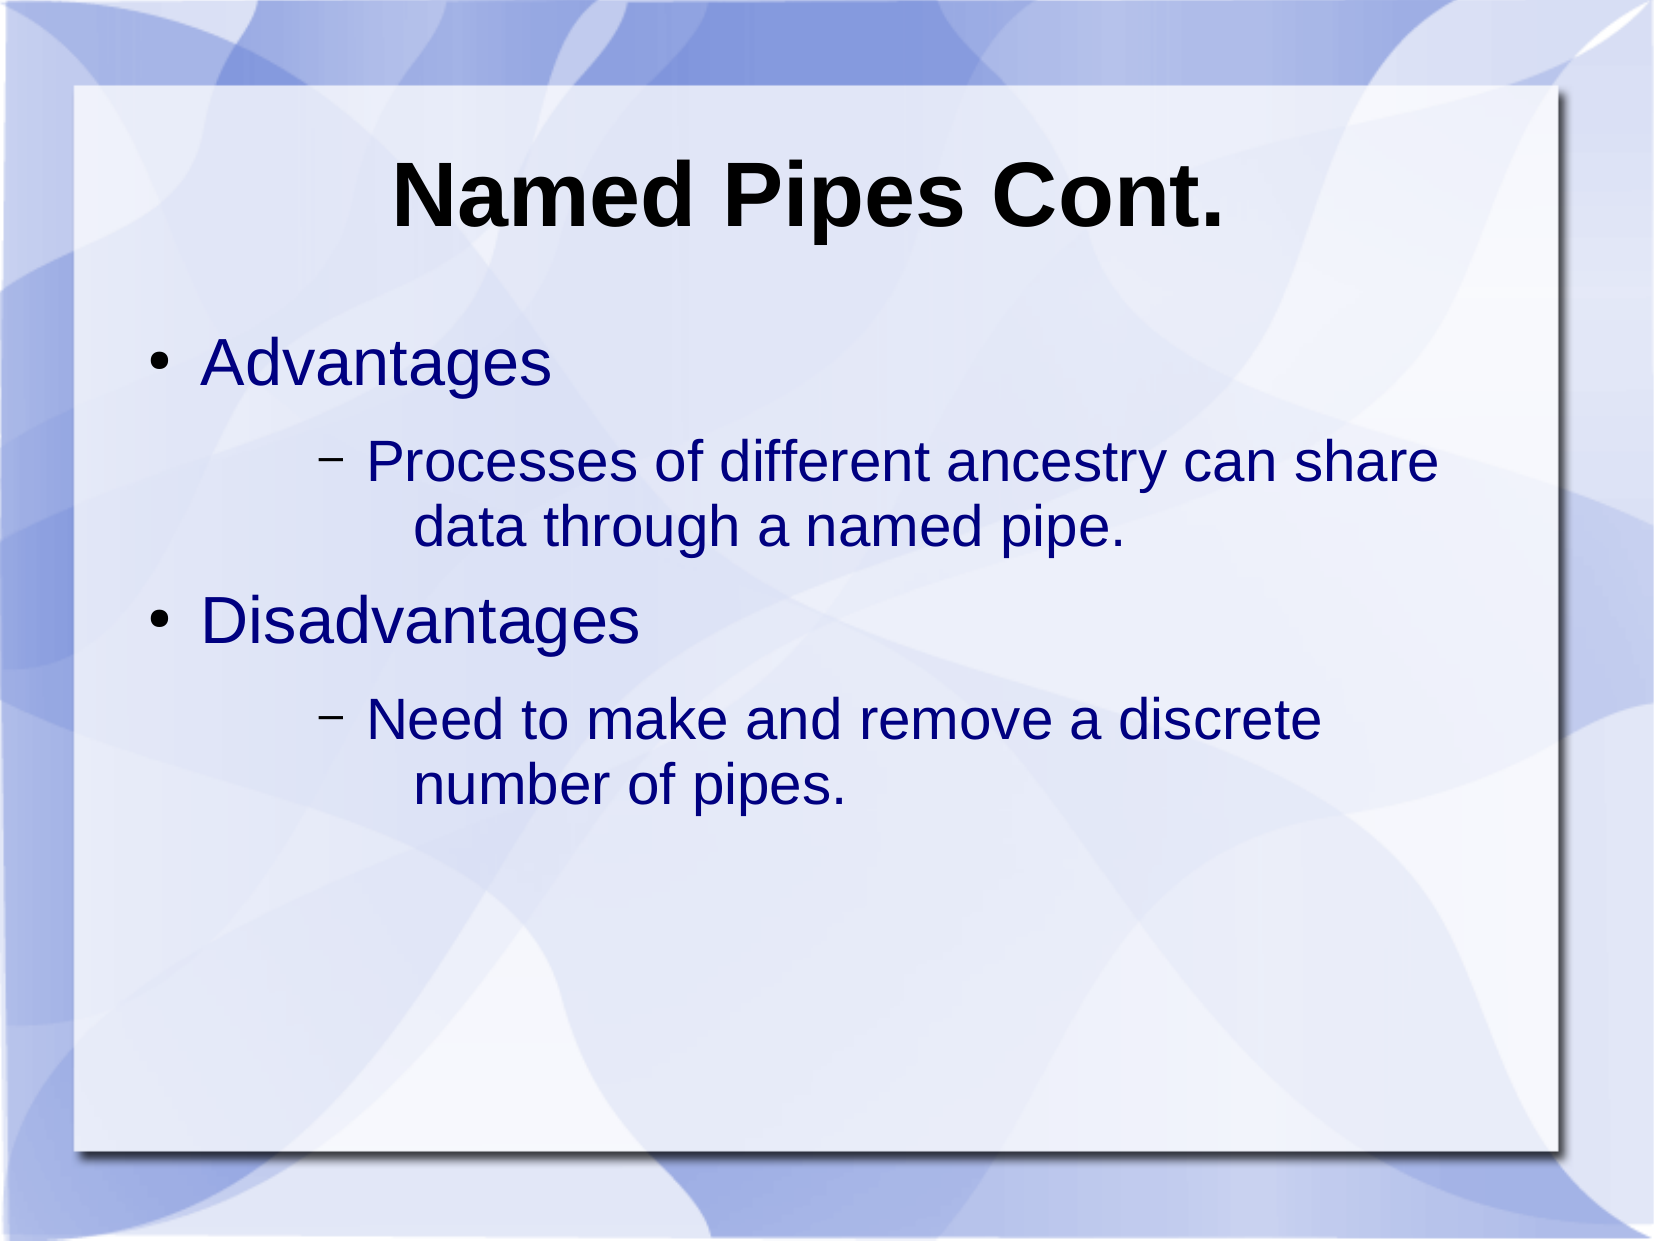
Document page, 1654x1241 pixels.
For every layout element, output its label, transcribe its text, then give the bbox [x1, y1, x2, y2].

list Advantages Processes of different ancestry can share data through a named pipe. Disadvantages Need to make and remove a discrete number of pipes. [129, 324, 1489, 960]
picture [0, 0, 1654, 1241]
title Named Pipes Cont. [82, 98, 1536, 291]
